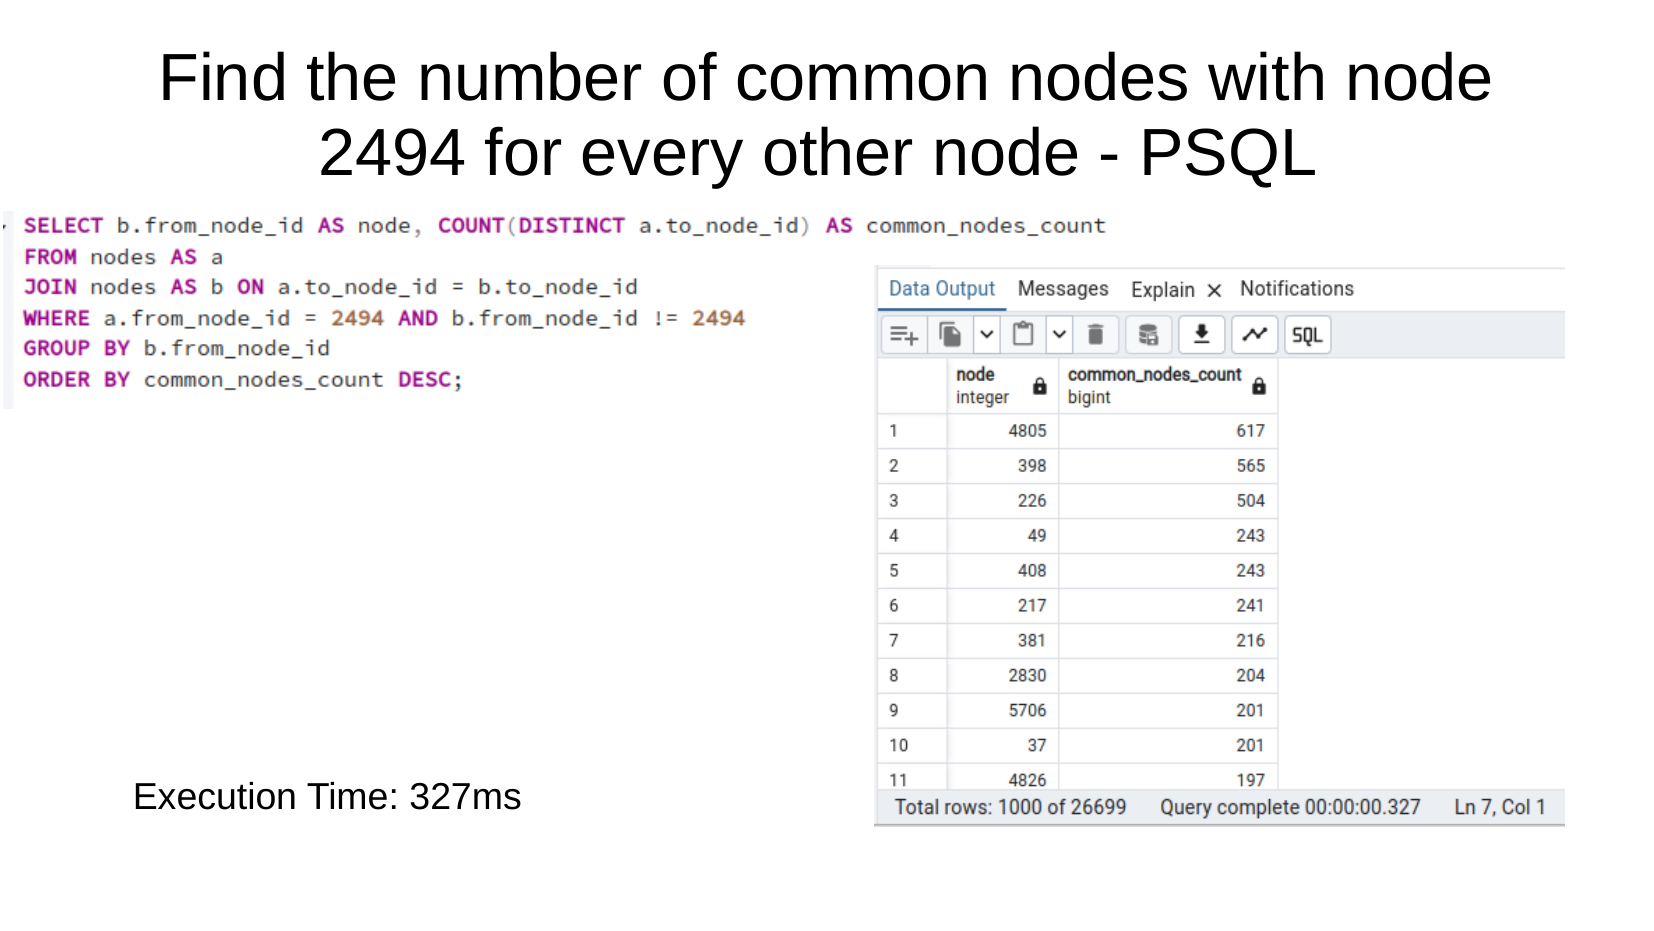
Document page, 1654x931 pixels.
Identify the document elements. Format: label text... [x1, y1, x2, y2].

picture [3, 211, 1565, 827]
text_box Execution Time: 327ms [118, 767, 537, 825]
title Find the number of common nodes with node 2494 for every other node - PSQL [82, 37, 1571, 193]
